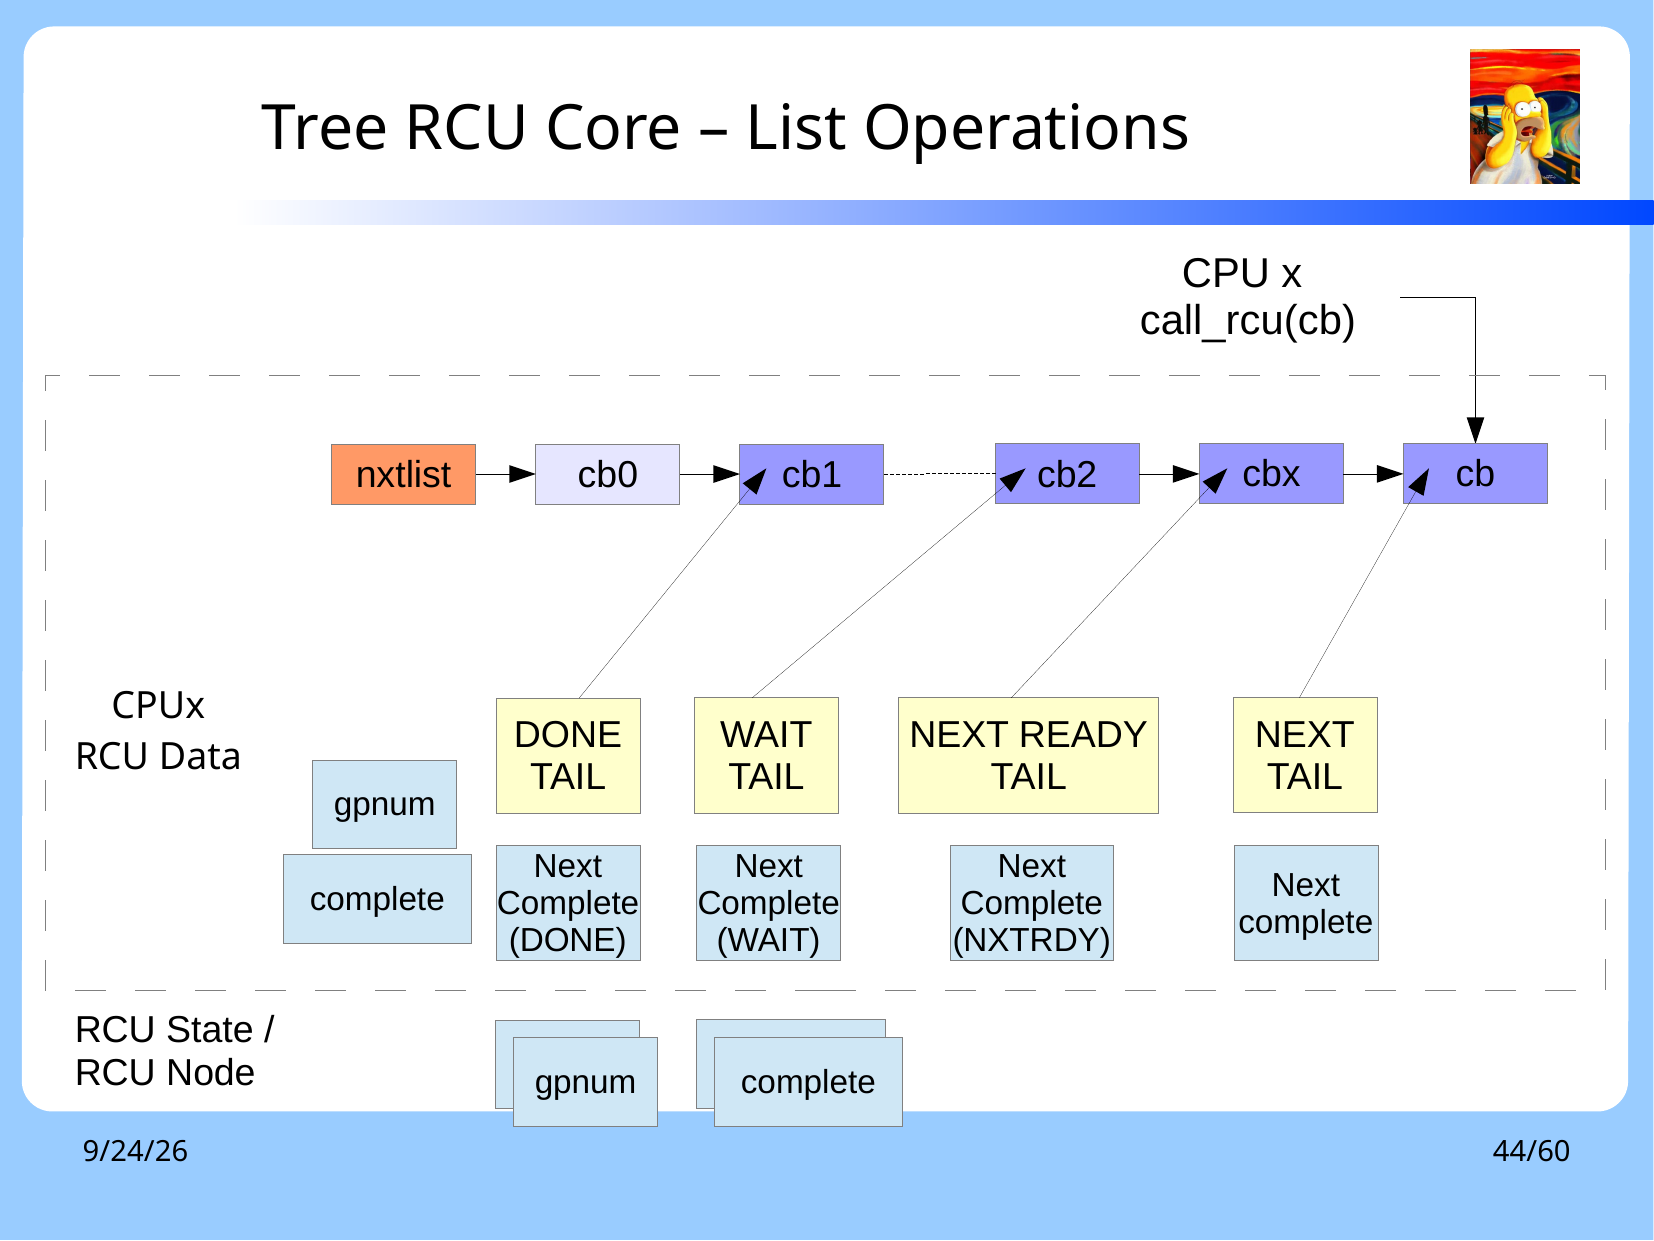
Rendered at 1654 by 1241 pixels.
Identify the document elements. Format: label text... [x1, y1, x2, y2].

text_box cb1 [739, 444, 884, 505]
text_box DONE TAIL [496, 698, 641, 814]
text_box RCU State / RCU Node [60, 1001, 301, 1101]
text_box gpnum [513, 1037, 658, 1127]
text_box complete [696, 1019, 886, 1109]
text_box cbx [1199, 443, 1344, 504]
text_box CPU x call_rcu(cb) [1125, 242, 1401, 352]
picture [1470, 49, 1580, 184]
text_box Next complete [1234, 845, 1379, 961]
text_box Next Complete (DONE) [496, 845, 641, 961]
text_box WAIT TAIL [694, 697, 839, 814]
text_box complete [283, 854, 472, 944]
text_box gpnum [312, 760, 457, 849]
text_box Next Complete (WAIT) [696, 845, 841, 961]
text_box CPUx RCU Data [60, 670, 251, 771]
text_box Next Complete (NXTRDY) [950, 845, 1114, 961]
text_box NEXT TAIL [1233, 697, 1378, 813]
text_box NEXT READY TAIL [898, 697, 1159, 814]
title Tree RCU Core – List Operations [82, 49, 1371, 201]
text_box cb0 [535, 444, 680, 505]
text_box cb [1403, 443, 1548, 504]
text_box nxtlist [331, 444, 476, 505]
text_box gpnum [495, 1020, 640, 1109]
text_box complete [714, 1037, 903, 1127]
text_box cb2 [995, 443, 1140, 504]
